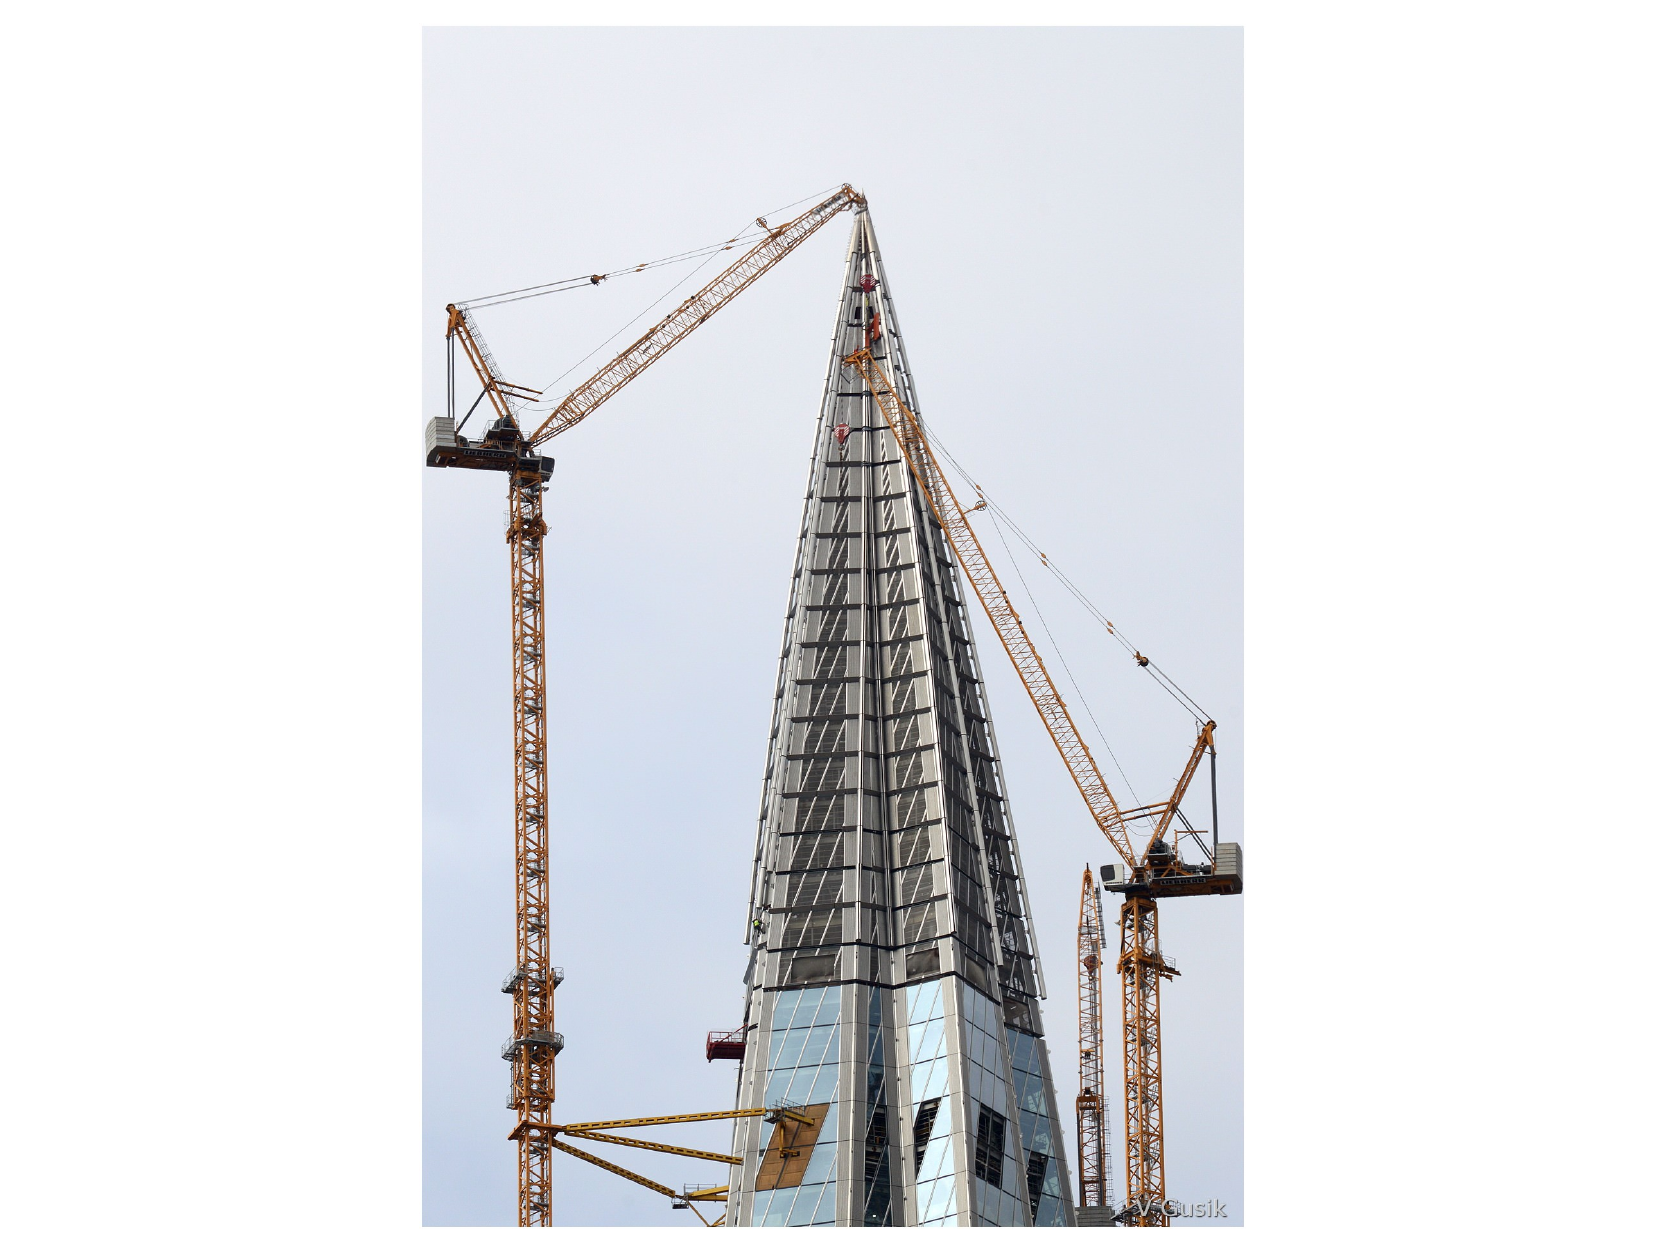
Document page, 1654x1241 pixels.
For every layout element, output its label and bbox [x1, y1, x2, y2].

picture [419, 23, 1246, 1229]
